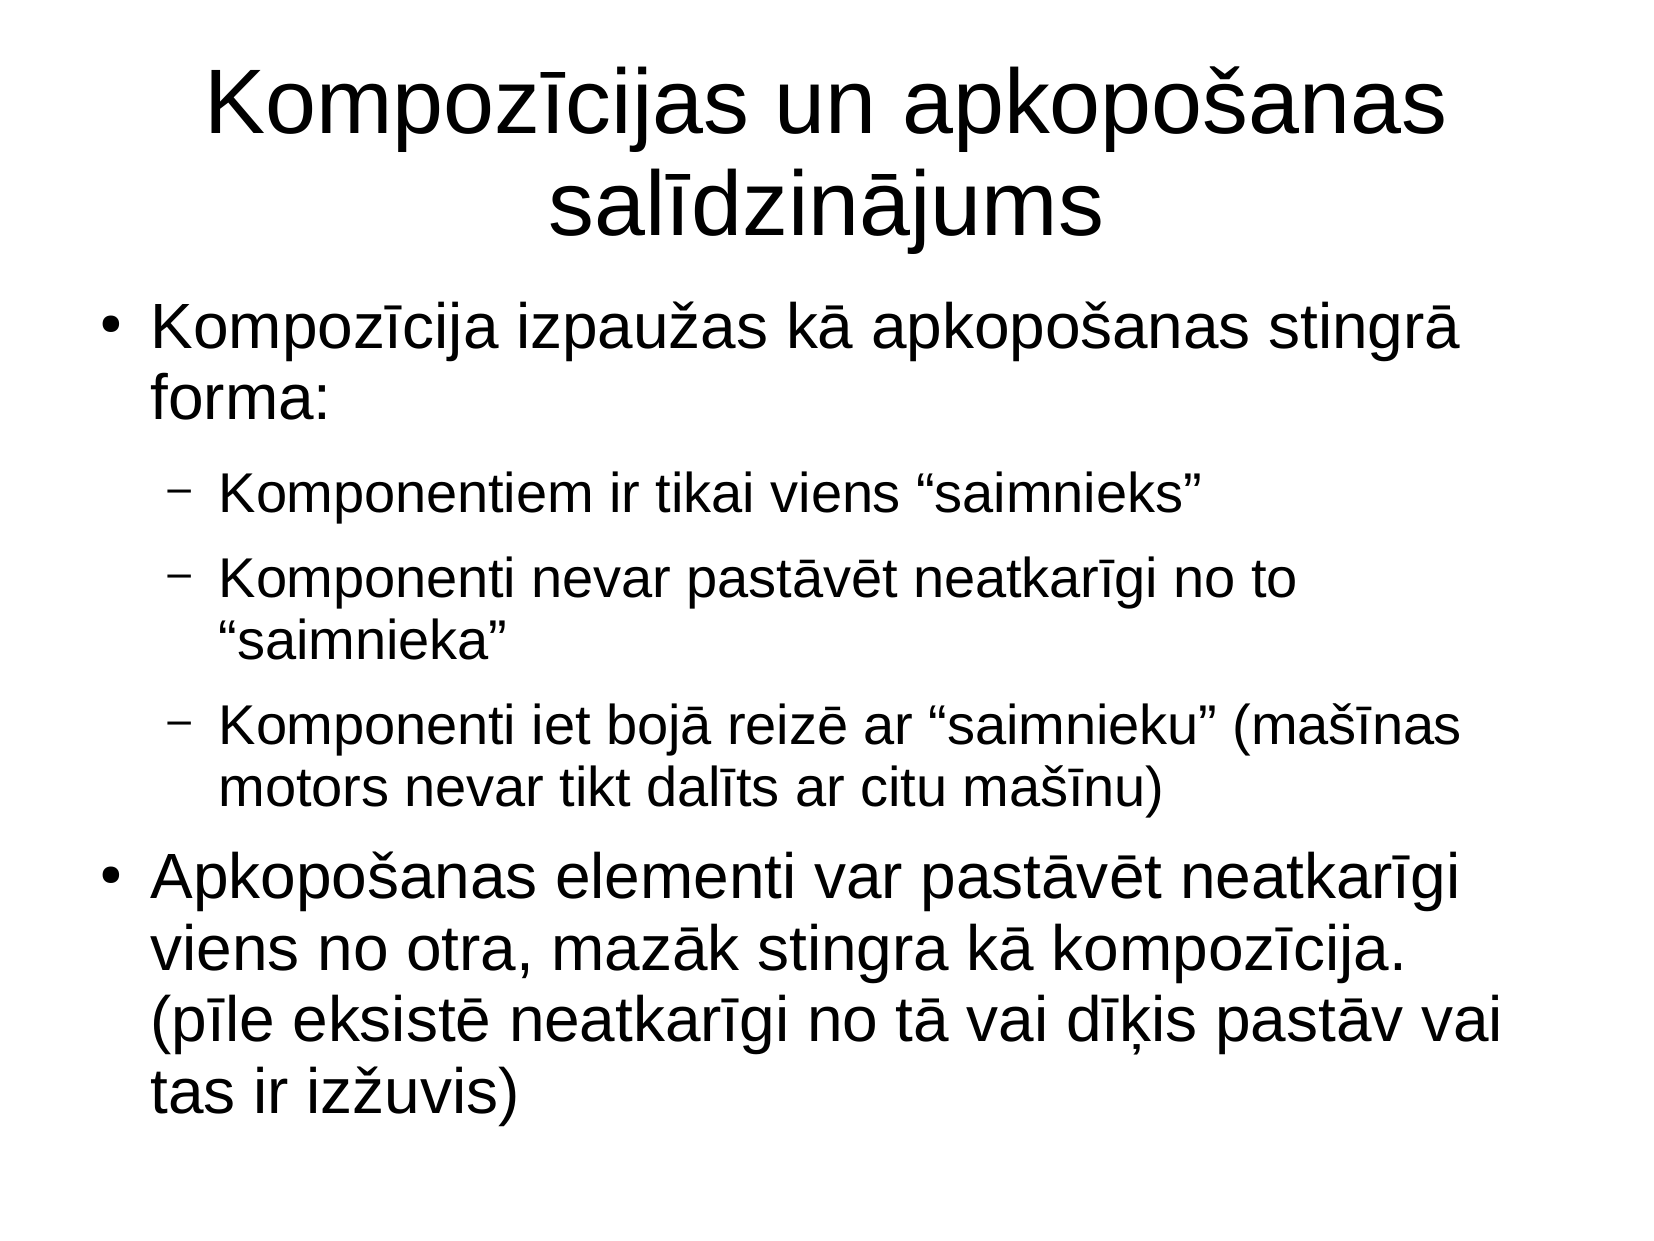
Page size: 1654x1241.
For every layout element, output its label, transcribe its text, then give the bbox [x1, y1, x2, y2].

list Kompozīcija izpaužas kā apkopošanas stingrā forma: Komponentiem ir tikai viens “saimnieks” Komponenti nevar pastāvēt neatkarīgi no to “saimnieka” Komponenti iet bojā reizē ar “saimnieku” (mašīnas motors nevar tikt dalīts ar citu mašīnu) Apkopošanas elementi var pastāvēt neatkarīgi viens no otra, mazāk stingra kā kompozīcija. (pīle eksistē neatkarīgi no tā vai dīķis pastāv vai tas ir izžuvis) [82, 290, 1538, 1134]
title Kompozīcijas un apkopošanas salīdzinājums [82, 49, 1571, 257]
